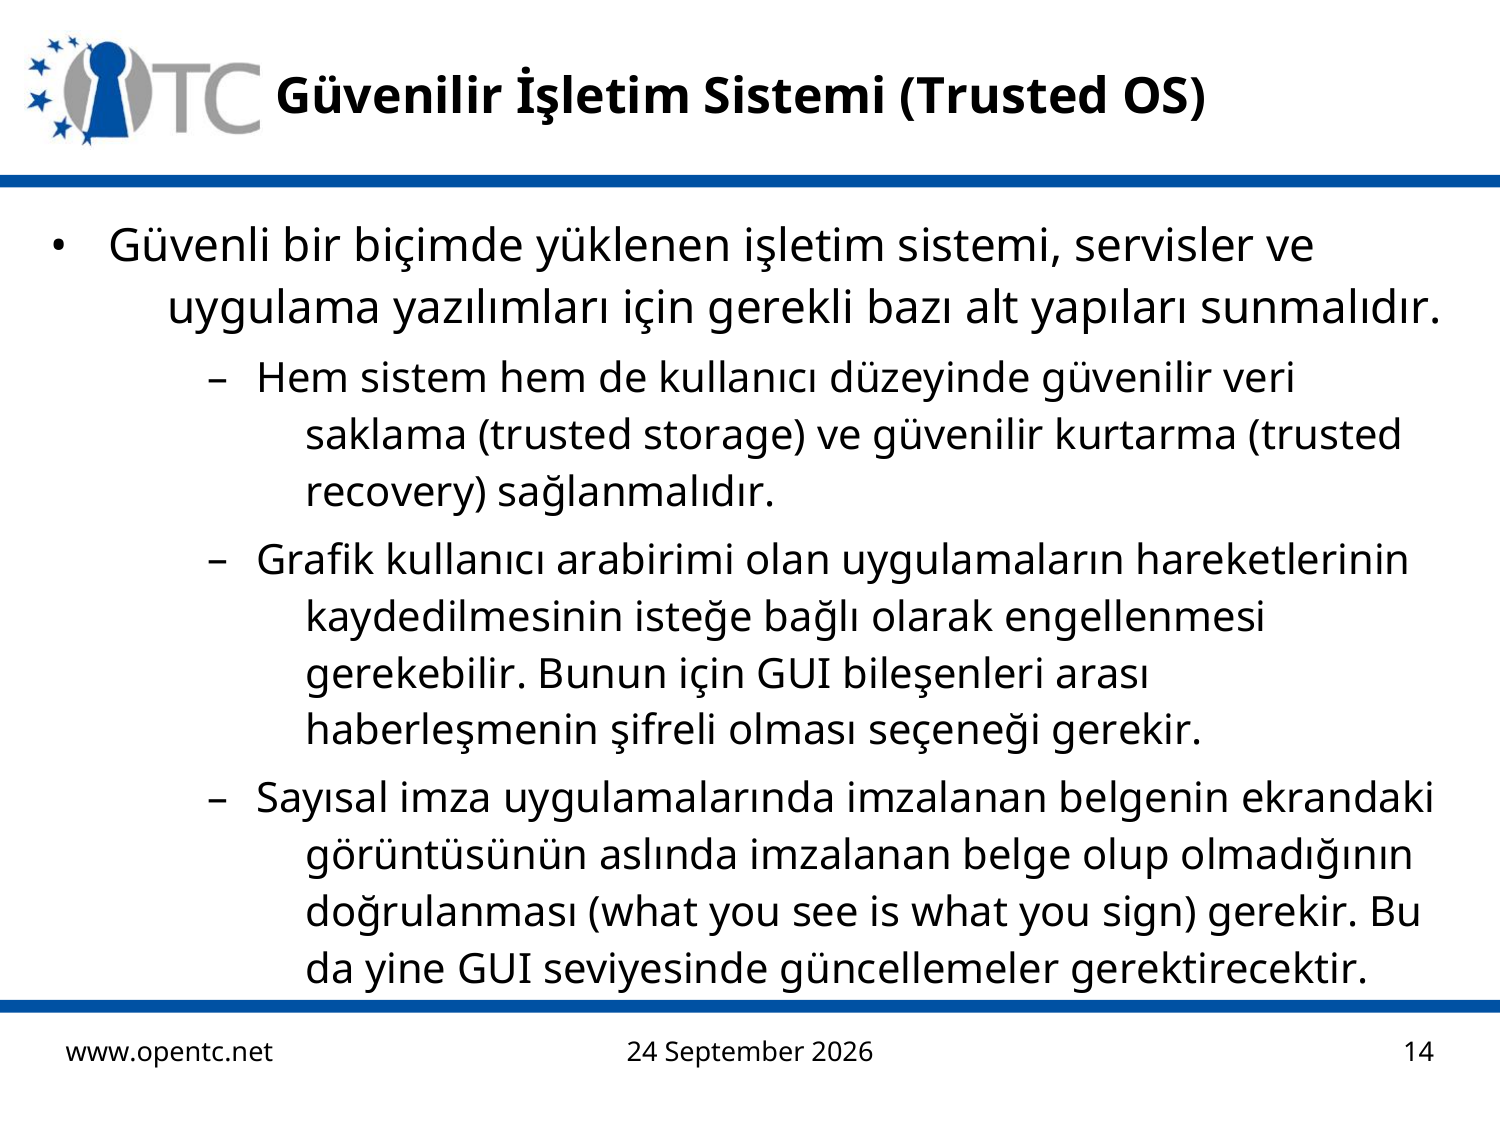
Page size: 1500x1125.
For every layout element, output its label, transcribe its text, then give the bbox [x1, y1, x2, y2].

list Güvenli bir biçimde yüklenen işletim sistemi, servisler ve uygulama yazılımları için gerekli bazı alt yapıları sunmalıdır. Hem sistem hem de kullanıcı düzeyinde güvenilir veri saklama (trusted storage) ve güvenilir kurtarma (trusted recovery) sağlanmalıdır. Grafik kullanıcı arabirimi olan uygulamaların hareketlerinin kaydedilmesinin isteğe bağlı olarak engellenmesi gerekebilir. Bunun için GUI bileşenleri arası haberleşmenin şifreli olması seçeneği gerekir. Sayısal imza uygulamalarında imzalanan belgenin ekrandaki görüntüsünün aslında imzalanan belge olup olmadığının doğrulanması (what you see is what you sign) gerekir. Bu da yine GUI seviyesinde güncellemeler gerektirecektir. [50, 212, 1450, 931]
picture [24, 30, 263, 150]
title Güvenilir İşletim Sistemi (Trusted OS) [275, 7, 1450, 181]
